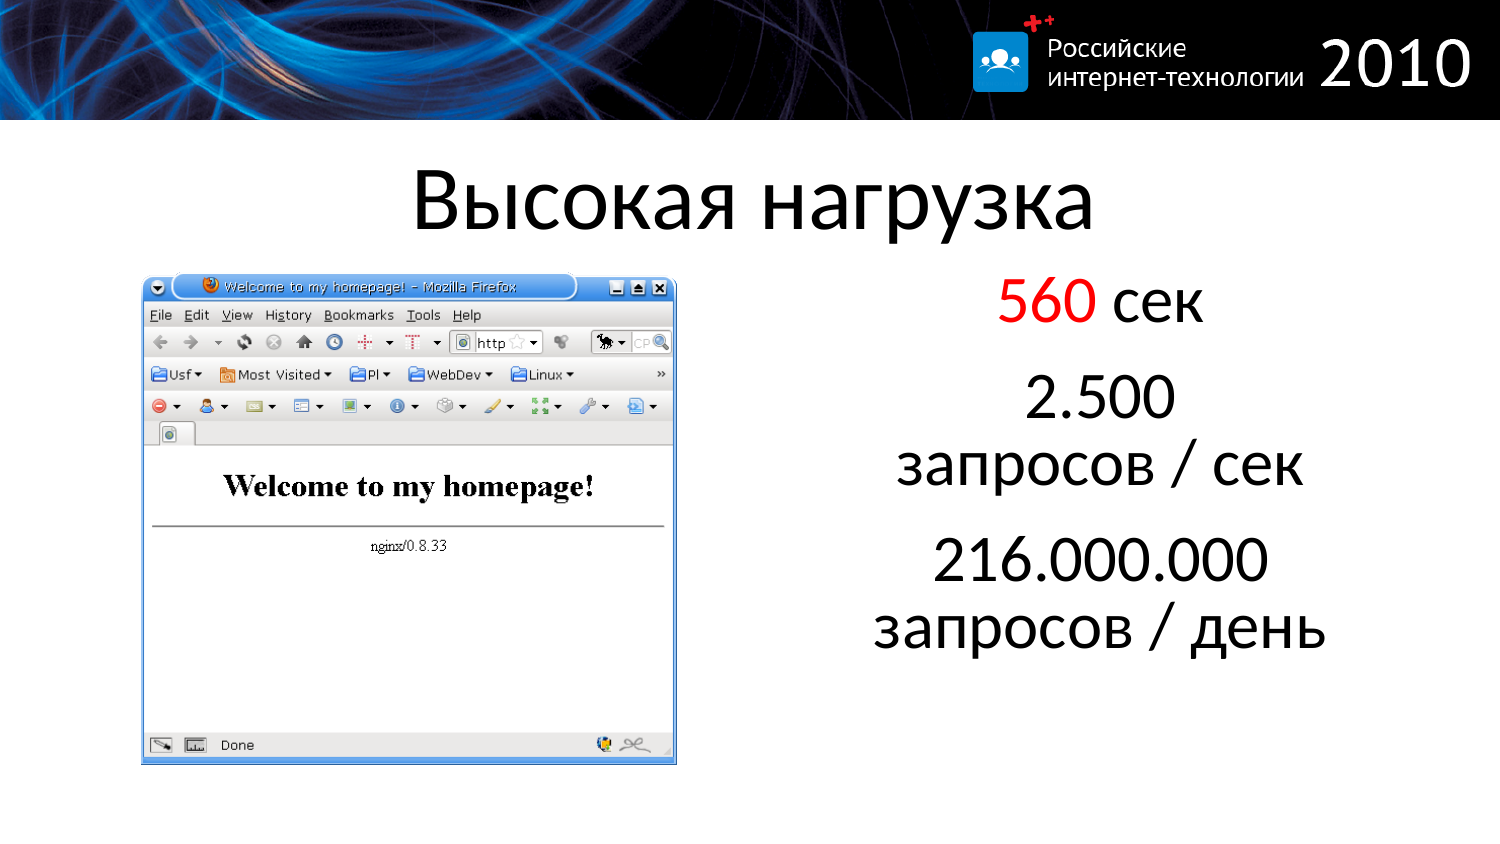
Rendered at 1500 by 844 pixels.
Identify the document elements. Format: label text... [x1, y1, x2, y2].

picture [0, 0, 1500, 120]
list 560 сек 2.500 запросов / сек 216.000.000 запросов / день [771, 272, 1431, 750]
picture [141, 272, 677, 765]
title Высокая нагрузка [79, 149, 1430, 264]
